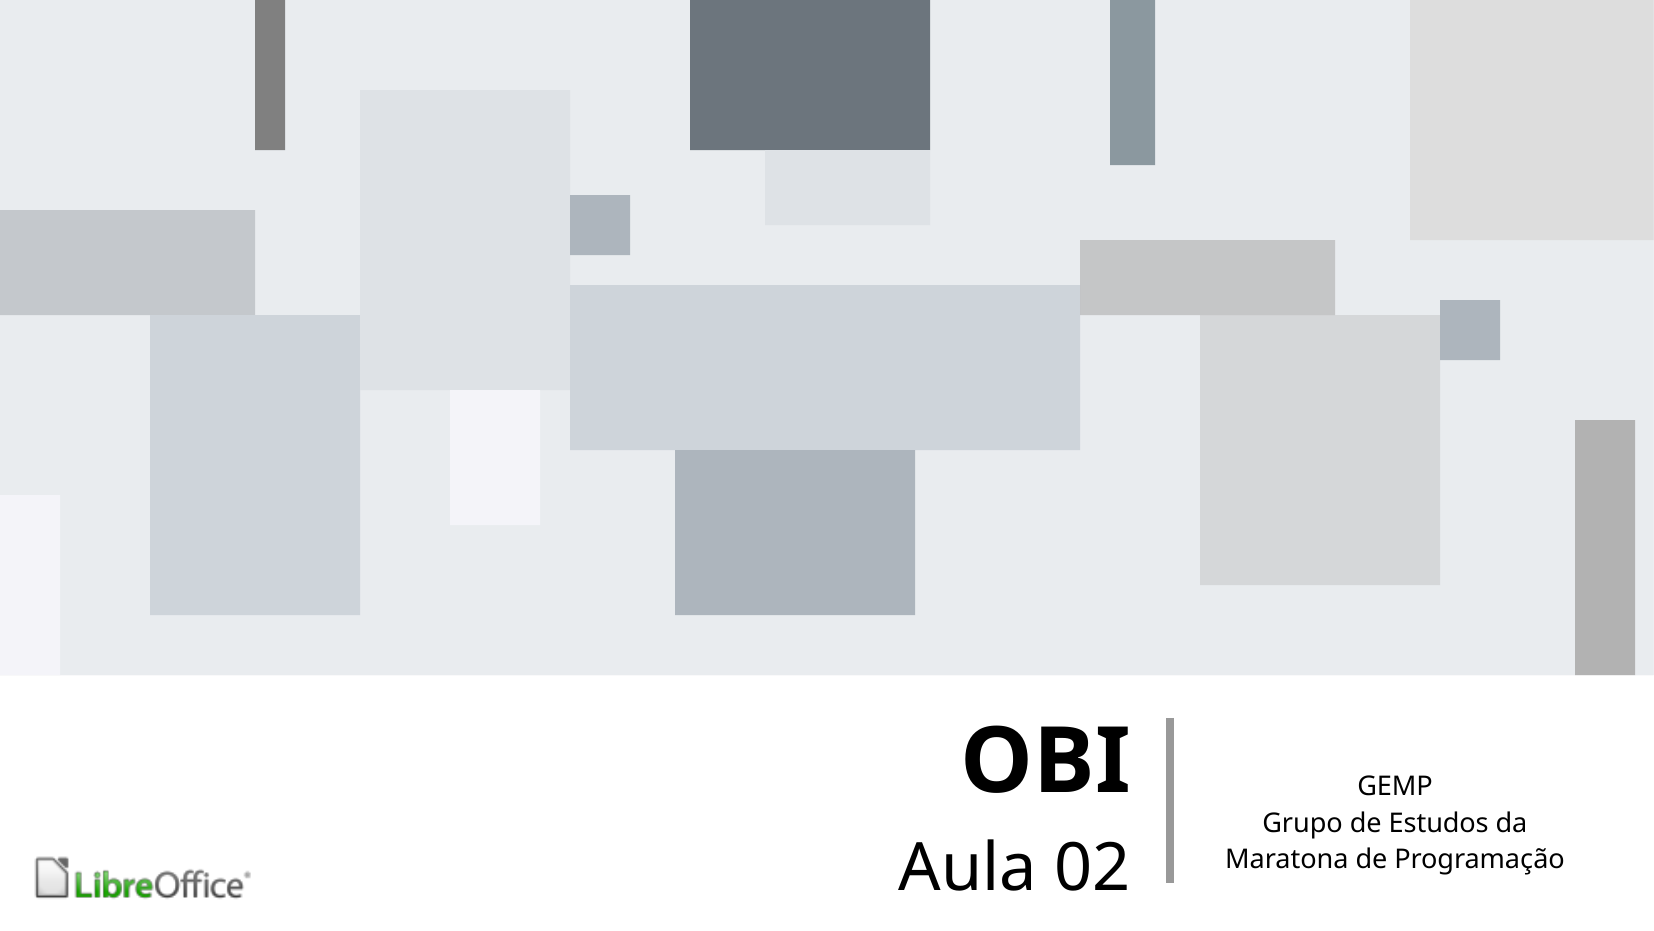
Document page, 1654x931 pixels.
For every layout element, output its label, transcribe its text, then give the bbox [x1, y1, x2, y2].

text_box GEMP Grupo de Estudos da Maratona de Programação [1200, 759, 1591, 885]
picture [30, 852, 256, 903]
title OBI [262, 693, 1132, 819]
subtitle Aula 02 [262, 819, 1132, 911]
